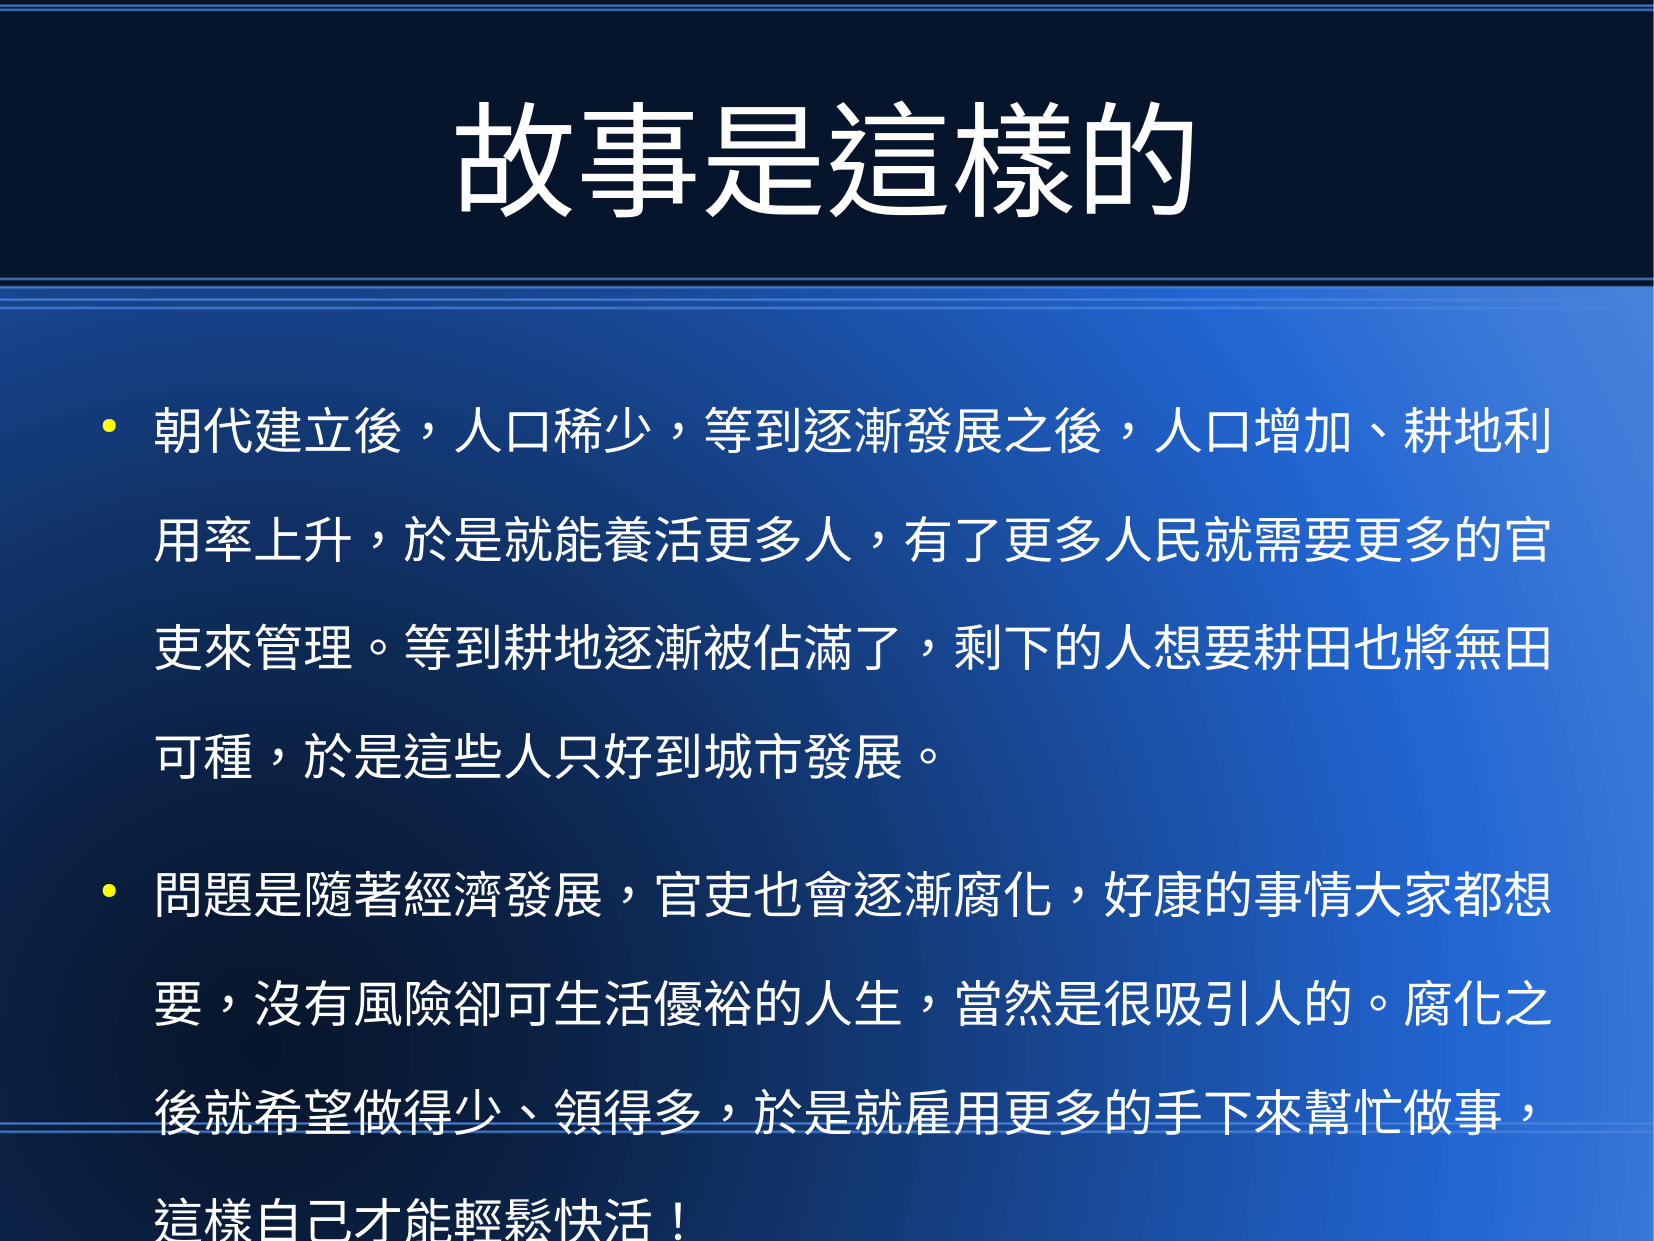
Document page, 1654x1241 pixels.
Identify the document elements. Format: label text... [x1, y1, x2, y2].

title 故事是這樣的 [82, 49, 1571, 257]
list 朝代建立後，人口稀少，等到逐漸發展之後，人口增加、耕地利用率上升，於是就能養活更多人，有了更多人民就需要更多的官吏來管理。等到耕地逐漸被佔滿了，剩下的人想要耕田也將無田可種，於是這些人只好到城市發展。 問題是隨著經濟發展，官吏也會逐漸腐化，好康的事情大家都想要，沒有風險卻可生活優裕的人生，當然是很吸引人的。腐化之後就希望做得少、領得多，於是就雇用更多的手下來幫忙做事，這樣自己才能輕鬆快活！ [82, 355, 1571, 1241]
picture [0, 0, 1654, 1241]
